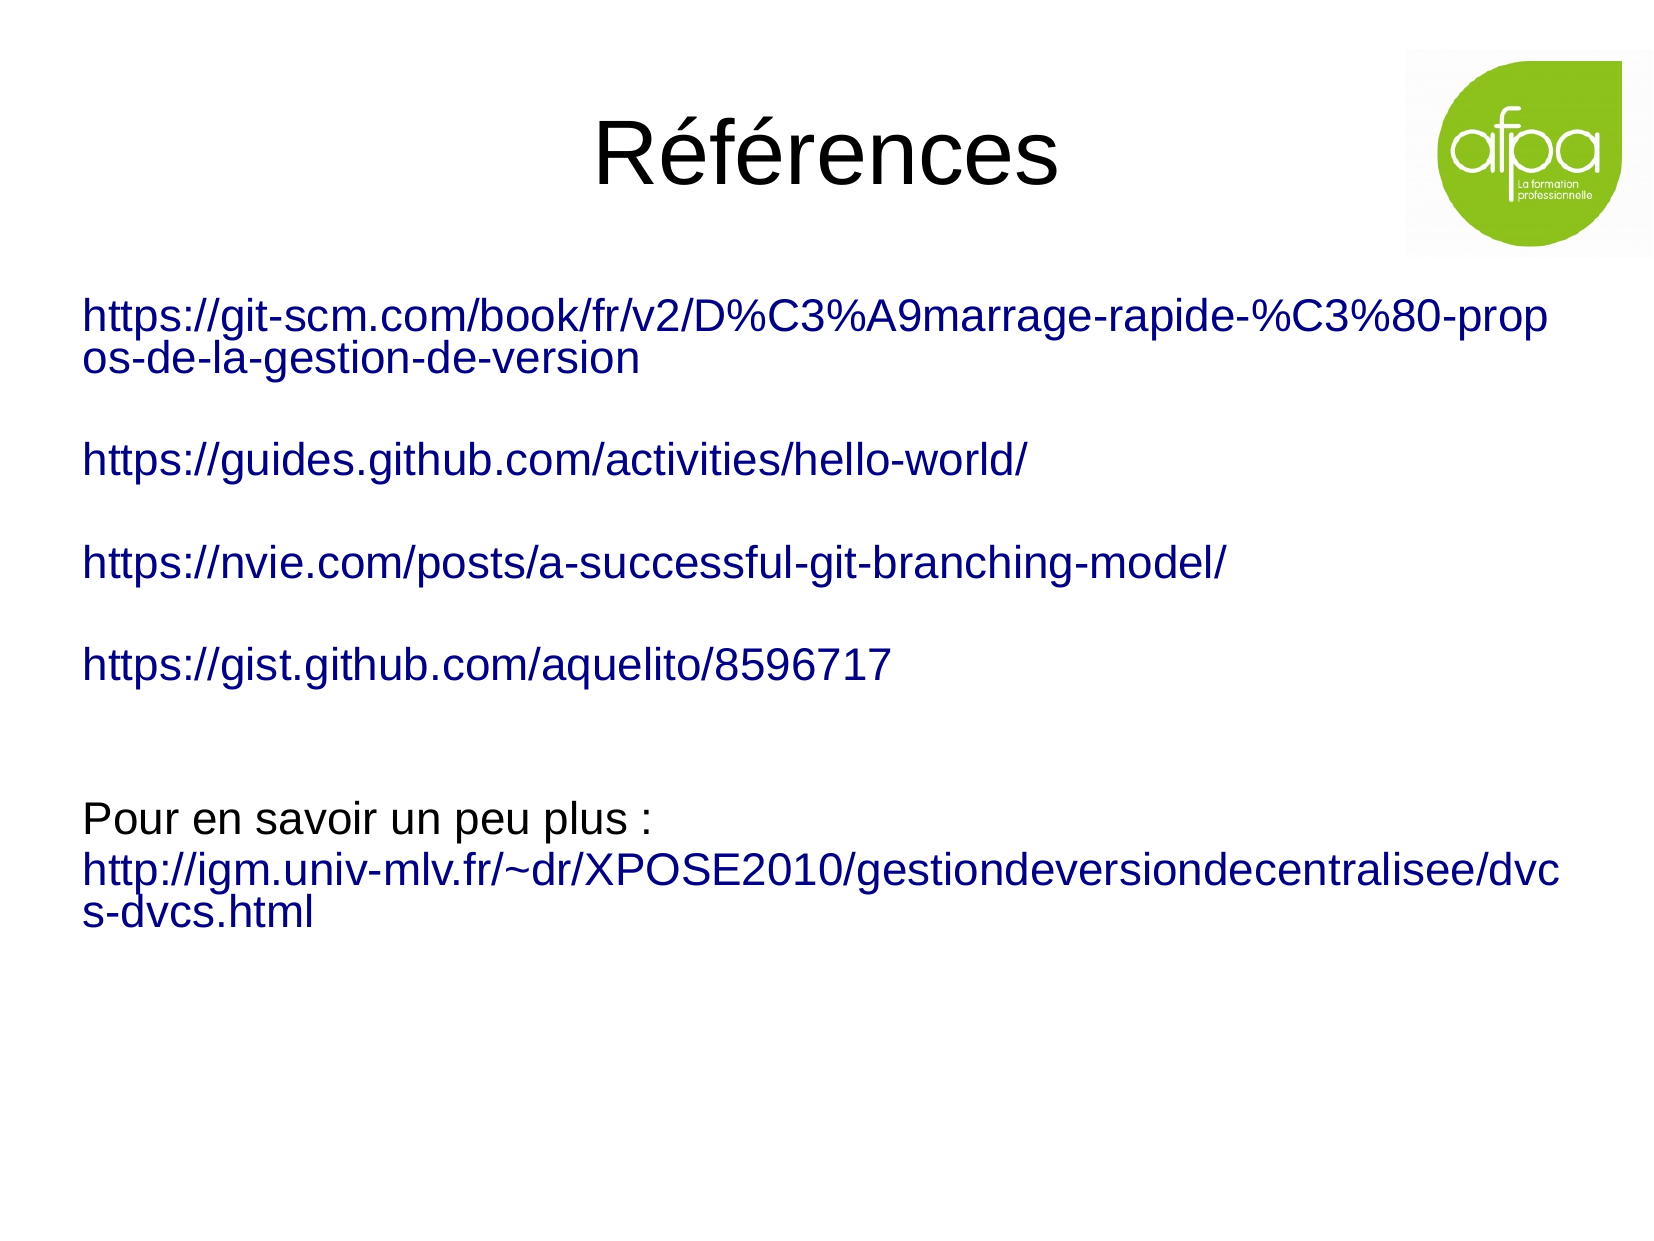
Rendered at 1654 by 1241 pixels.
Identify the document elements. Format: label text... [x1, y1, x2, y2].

subtitle https://git-scm.com/book/fr/v2/D%C3%A9marrage-rapide-%C3%80-propos-de-la-gestion-de-version https://guides.github.com/activities/hello-world/ https://nvie.com/posts/a-successful-git-branching-model/ https://gist.github.com/aquelito/8596717 Pour en savoir un peu plus : http://igm.univ-mlv.fr/~dr/XPOSE2010/gestiondeversiondecentralisee/dvcs-dvcs.html [82, 290, 1571, 1213]
title Références [82, 49, 1405, 257]
picture [1405, 49, 1654, 257]
